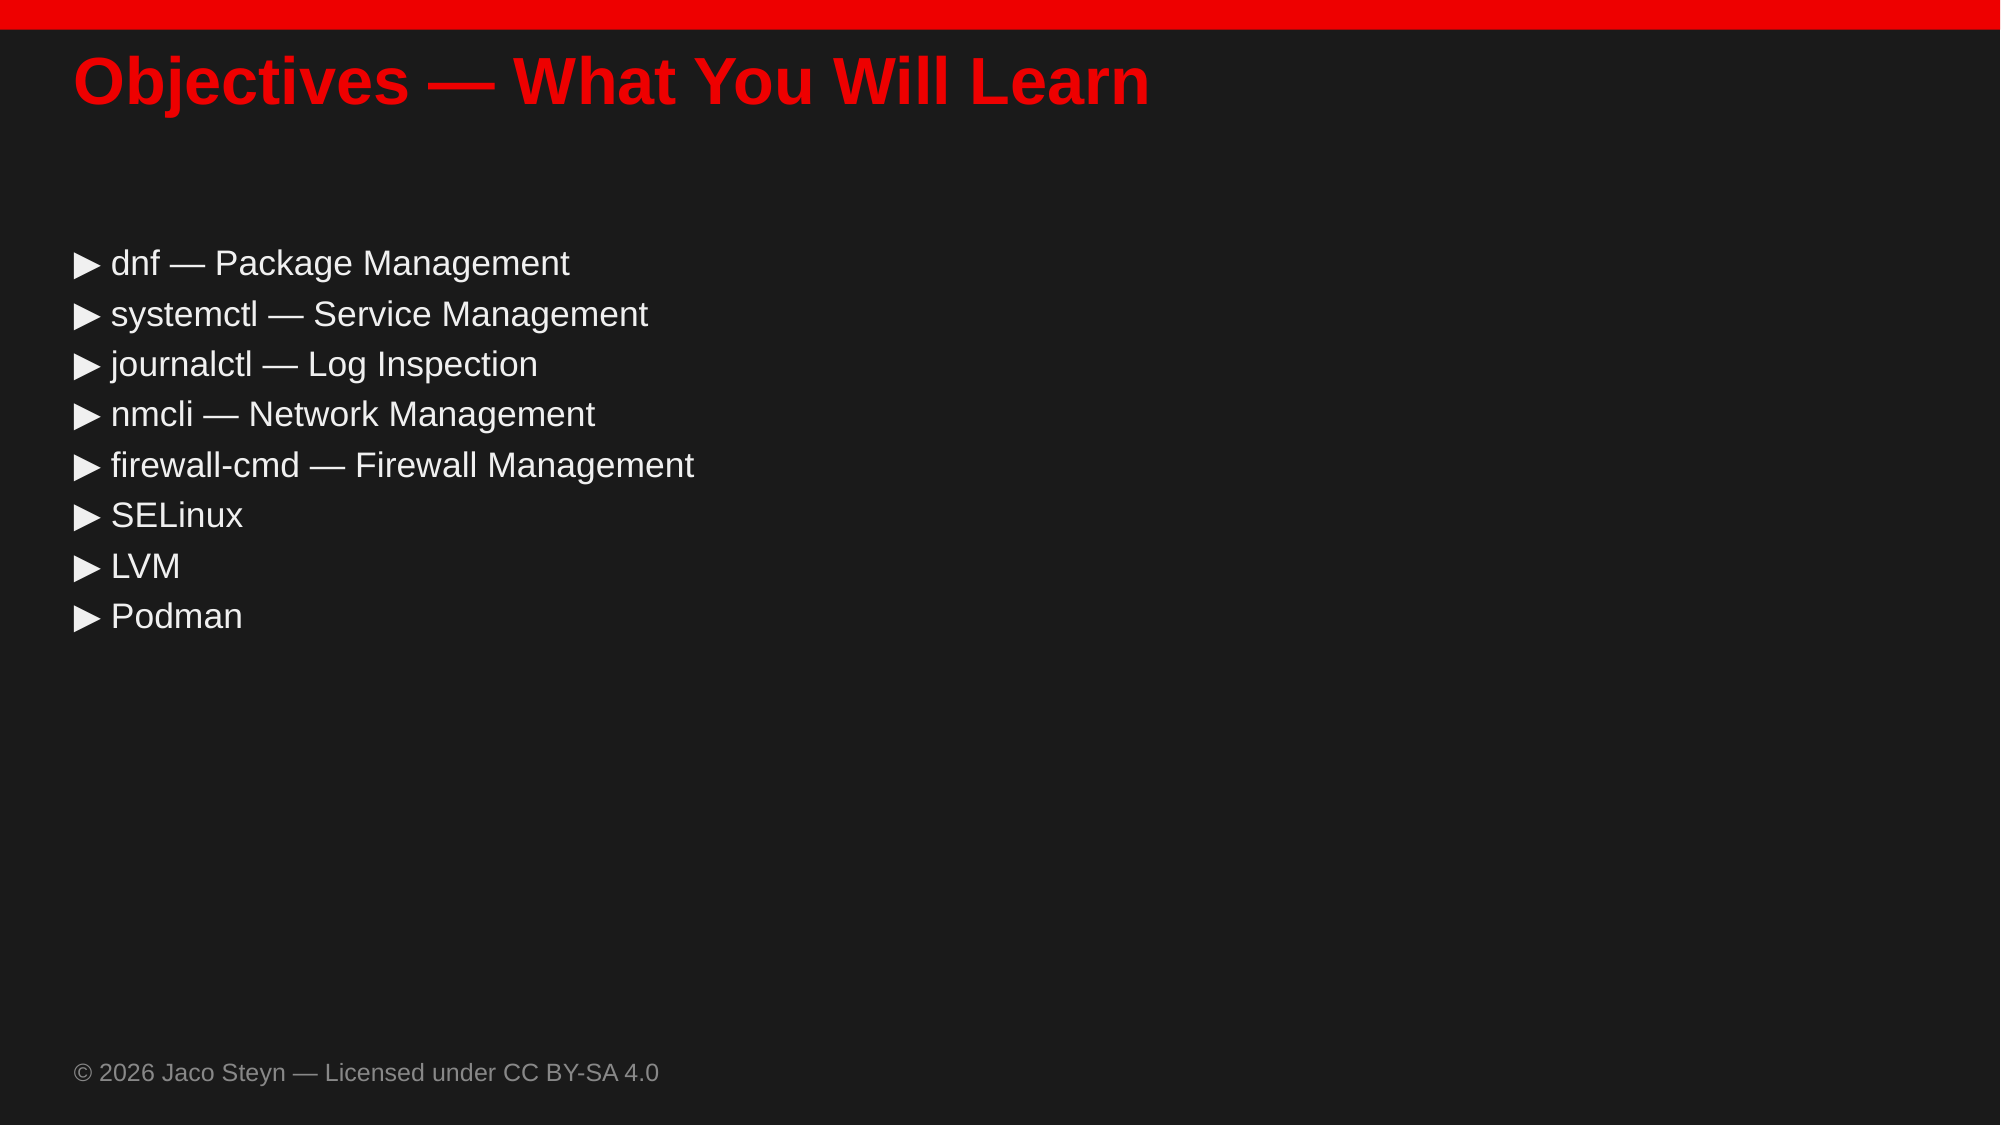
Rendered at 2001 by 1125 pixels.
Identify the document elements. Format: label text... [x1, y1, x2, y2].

text_box Objectives — What You Will Learn [59, 36, 1942, 208]
text_box © 2026 Jaco Steyn — Licensed under CC BY-SA 4.0 [59, 1051, 1942, 1093]
text_box ▶ dnf — Package Management ▶ systemctl — Service Management ▶ journalctl — Log Inspection ▶ nmcli — Network Management ▶ firewall-cmd — Firewall Management ▶ SELinux ▶ LVM ▶ Podman [59, 236, 1942, 1037]
text_box [0, 0, 2001, 30]
